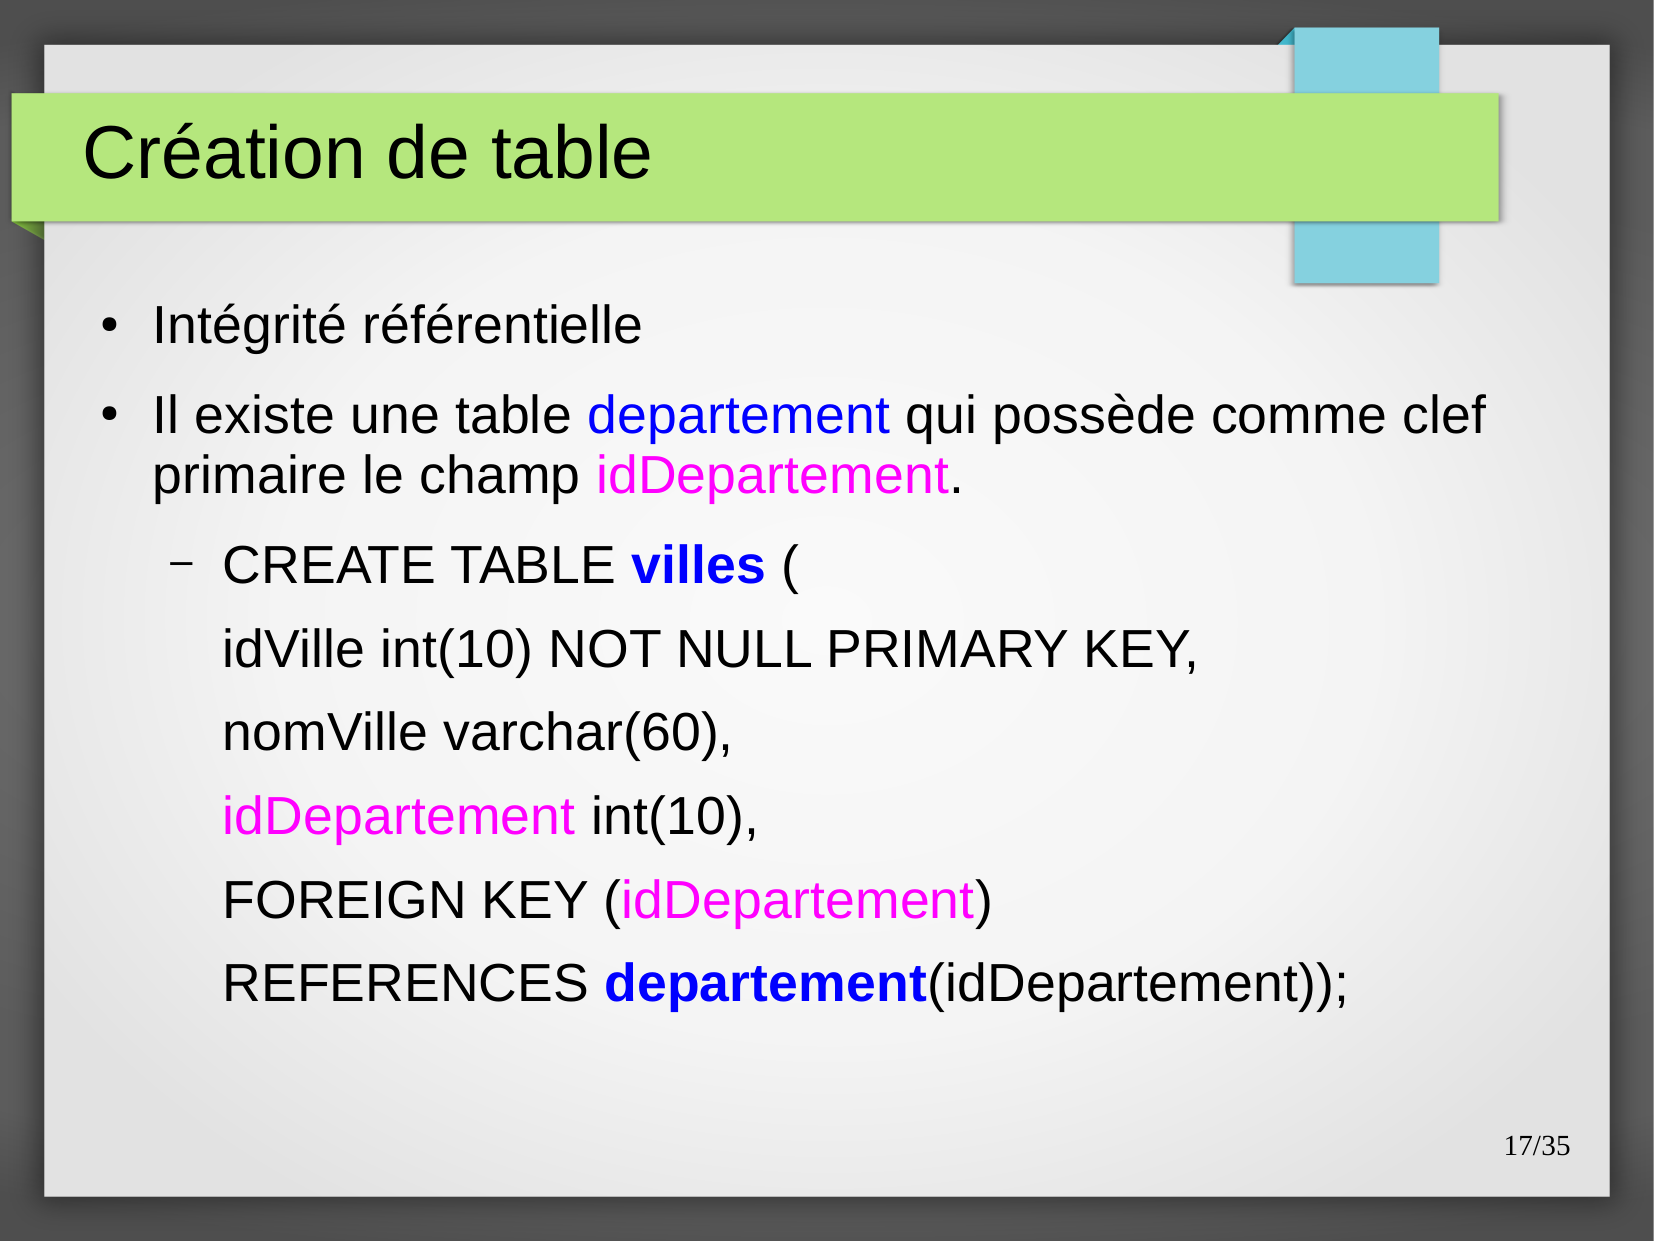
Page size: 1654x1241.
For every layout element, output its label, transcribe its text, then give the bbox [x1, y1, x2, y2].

picture [0, 0, 1654, 1241]
title Création de table [82, 49, 1571, 257]
list Intégrité référentielle Il existe une table departement qui possède comme clef primaire le champ idDepartement. CREATE TABLE villes ( idVille int(10) NOT NULL PRIMARY KEY, nomVille varchar(60), idDepartement int(10), FOREIGN KEY (idDepartement) REFERENCES departement(idDepartement)); [82, 295, 1571, 1015]
